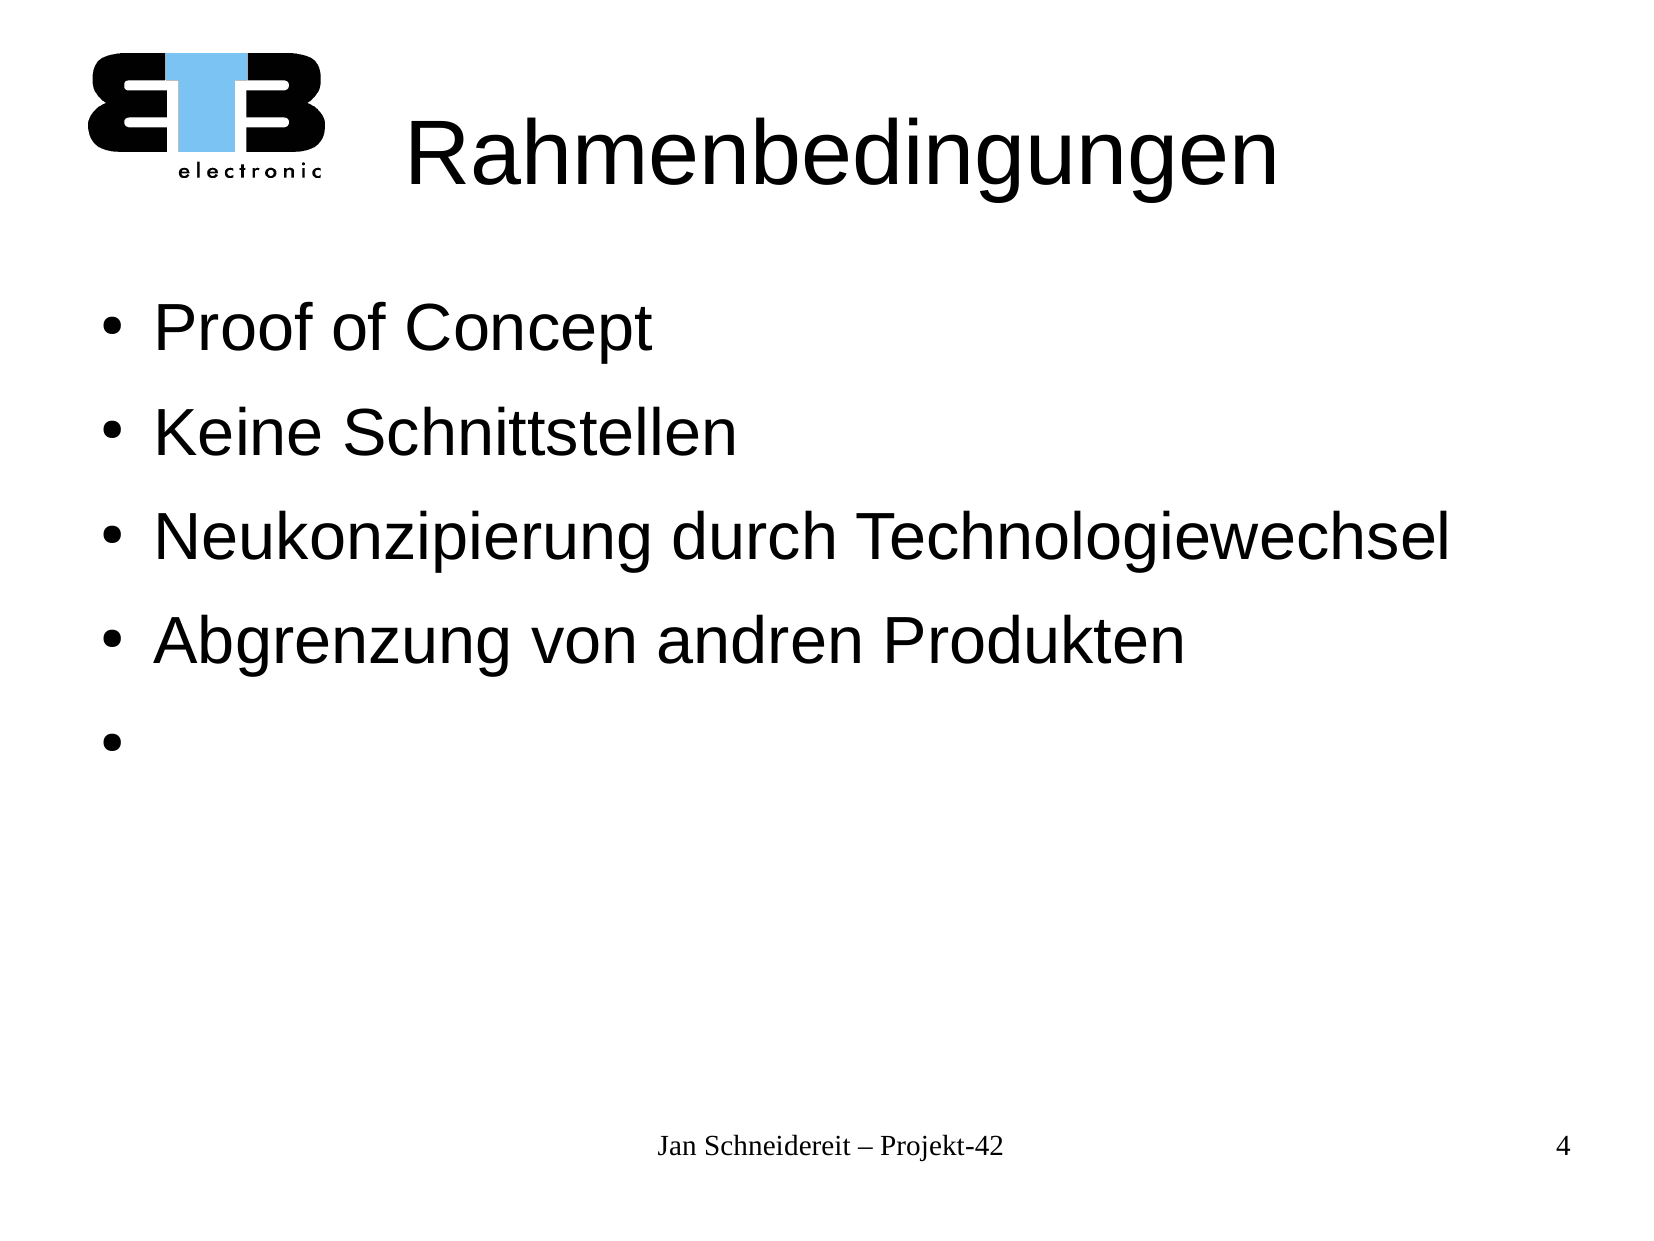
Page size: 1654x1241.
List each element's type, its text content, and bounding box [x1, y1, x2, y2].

title Rahmenbedingungen [82, 49, 1571, 257]
list Proof of Concept Keine Schnittstellen Neukonzipierung durch Technologiewechsel Abgrenzung von andren Produkten [82, 290, 1571, 1109]
